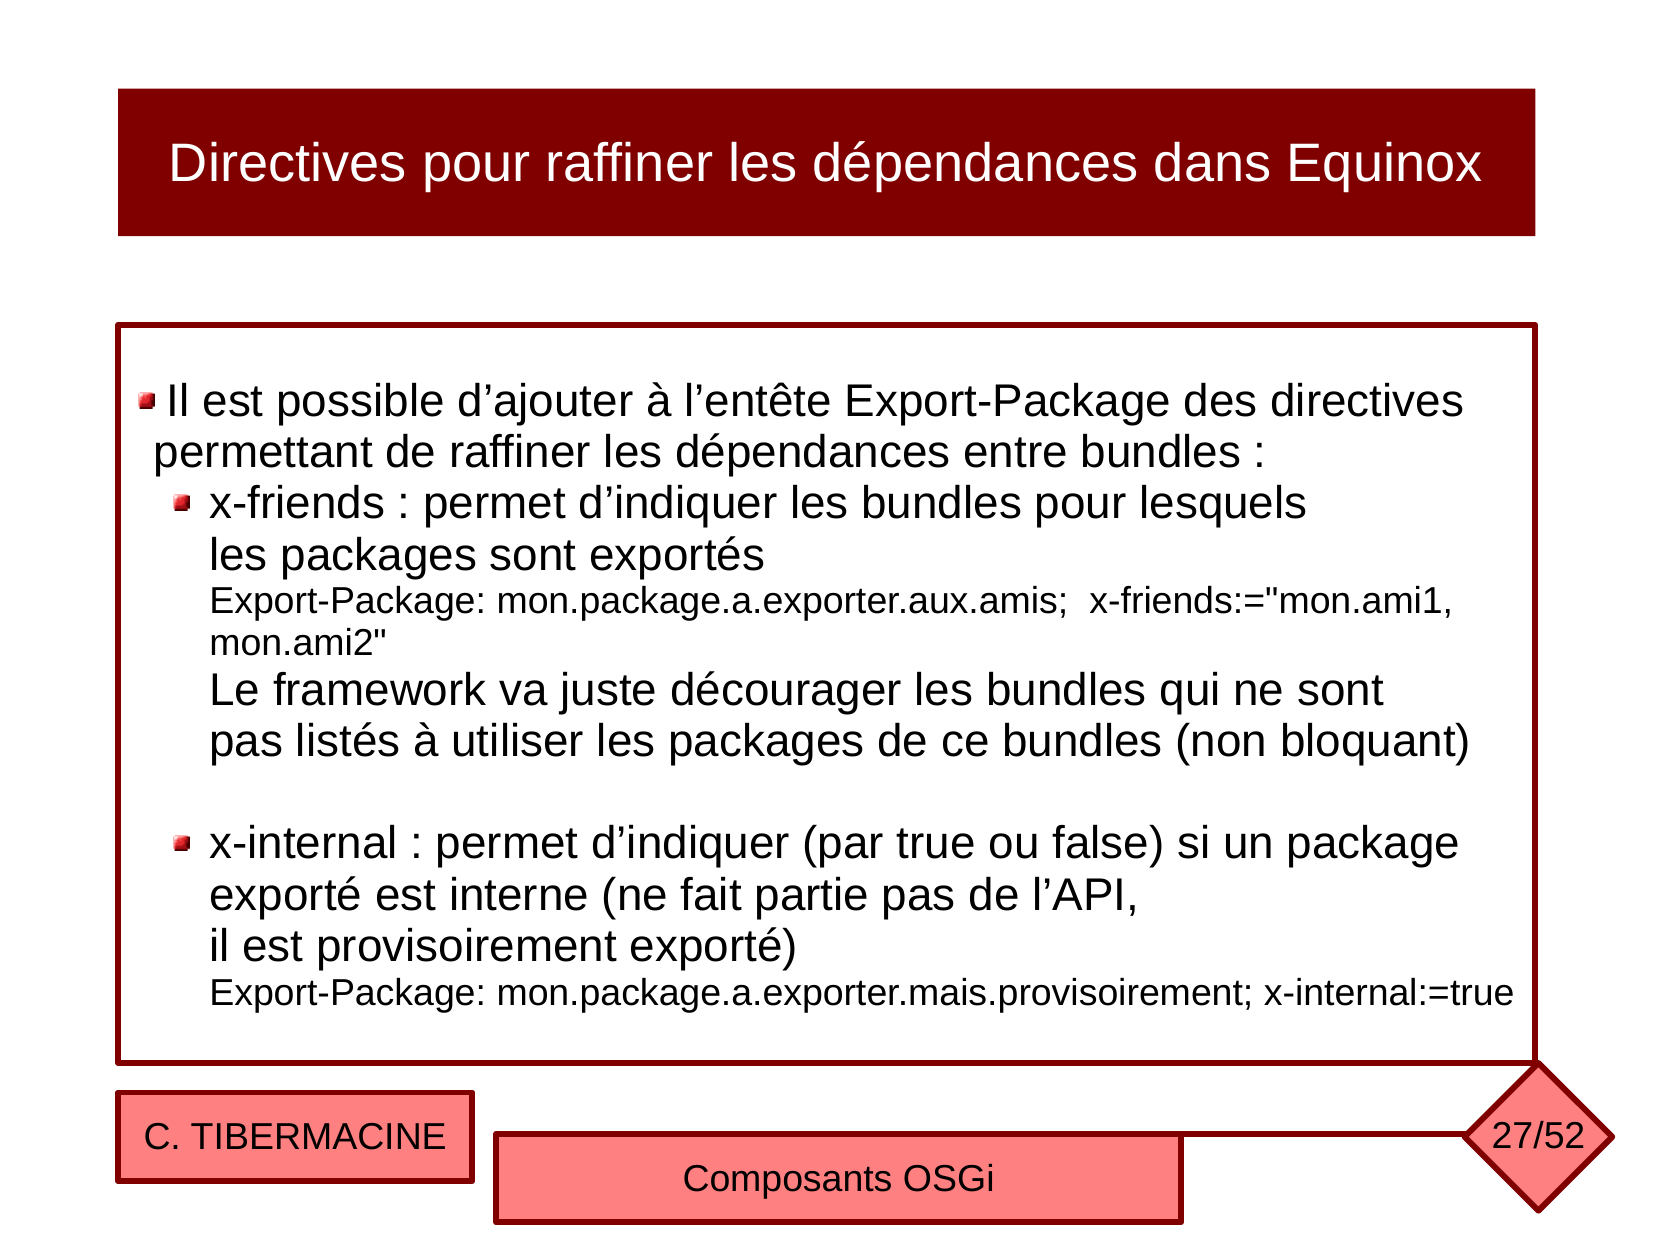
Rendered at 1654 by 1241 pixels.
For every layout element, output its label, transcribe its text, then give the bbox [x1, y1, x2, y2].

text_box C. TIBERMACINE [118, 1092, 473, 1182]
text_box [1495, 1062, 1582, 1106]
text_box Directives pour raffiner les dépendances dans Equinox [118, 88, 1536, 237]
picture [138, 392, 155, 409]
text_box Il est possible d’ajouter à l’entête Export-Package des directives permettant de raffiner les dépendances entre bundles : x-friends : permet d’indiquer les bundles pour lesquels les packages sont exportés Export-Package: mon.package.a.exporter.aux.amis; x-friends:="mon.ami1, mon.ami2" Le framework va juste décourager les bundles qui ne sont pas listés à utiliser les packages de ce bundles (non bloquant) x-internal : permet d’indiquer (par true ou false) si un package exporté est interne (ne fait partie pas de l’API, il est provisoirement exporté) Export-Package: mon.package.a.exporter.mais.provisoirement; x-internal:=true [118, 324, 1536, 1063]
picture [173, 494, 190, 511]
text_box [1601, 1125, 1613, 1149]
text_box [1533, 1206, 1544, 1211]
text_box Composants OSGi [496, 1133, 1182, 1223]
text_box [1464, 1125, 1476, 1149]
picture [173, 835, 190, 851]
text_box <numéro>/52 [1476, 1106, 1601, 1206]
